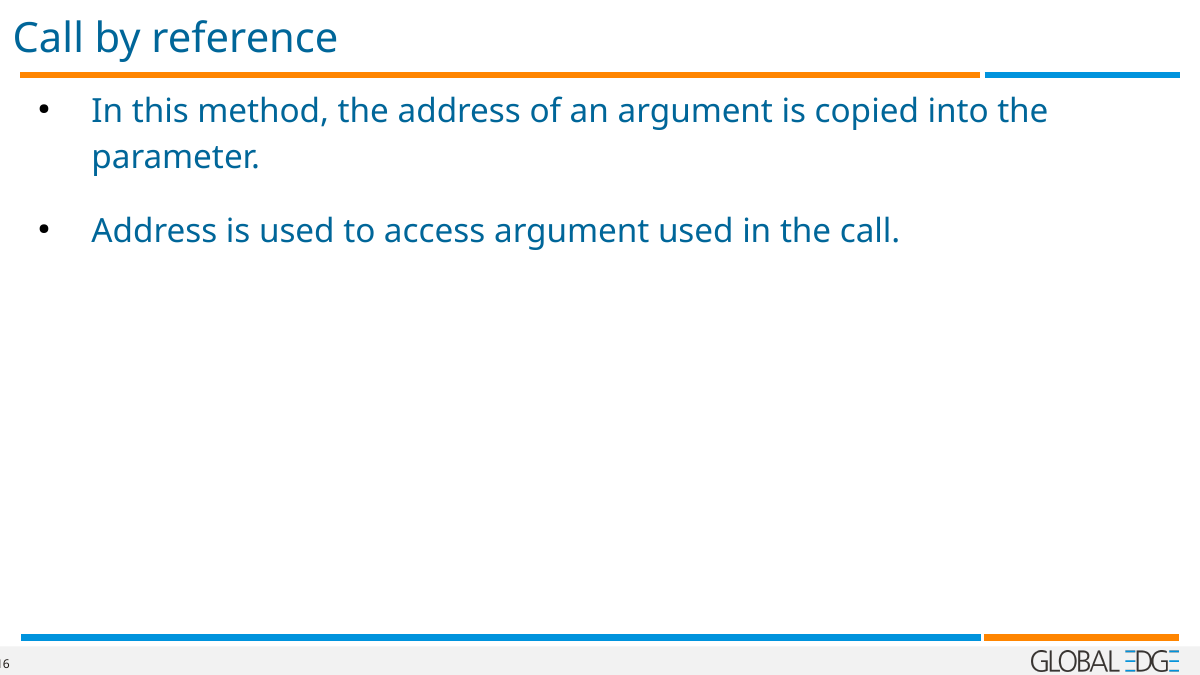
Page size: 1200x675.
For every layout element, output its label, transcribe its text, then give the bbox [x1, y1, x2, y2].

list In this method, the address of an argument is copied into the parameter. Address is used to access argument used in the call. [20, 87, 1179, 628]
title Call by reference [12, 9, 1088, 63]
picture [1031, 650, 1179, 672]
